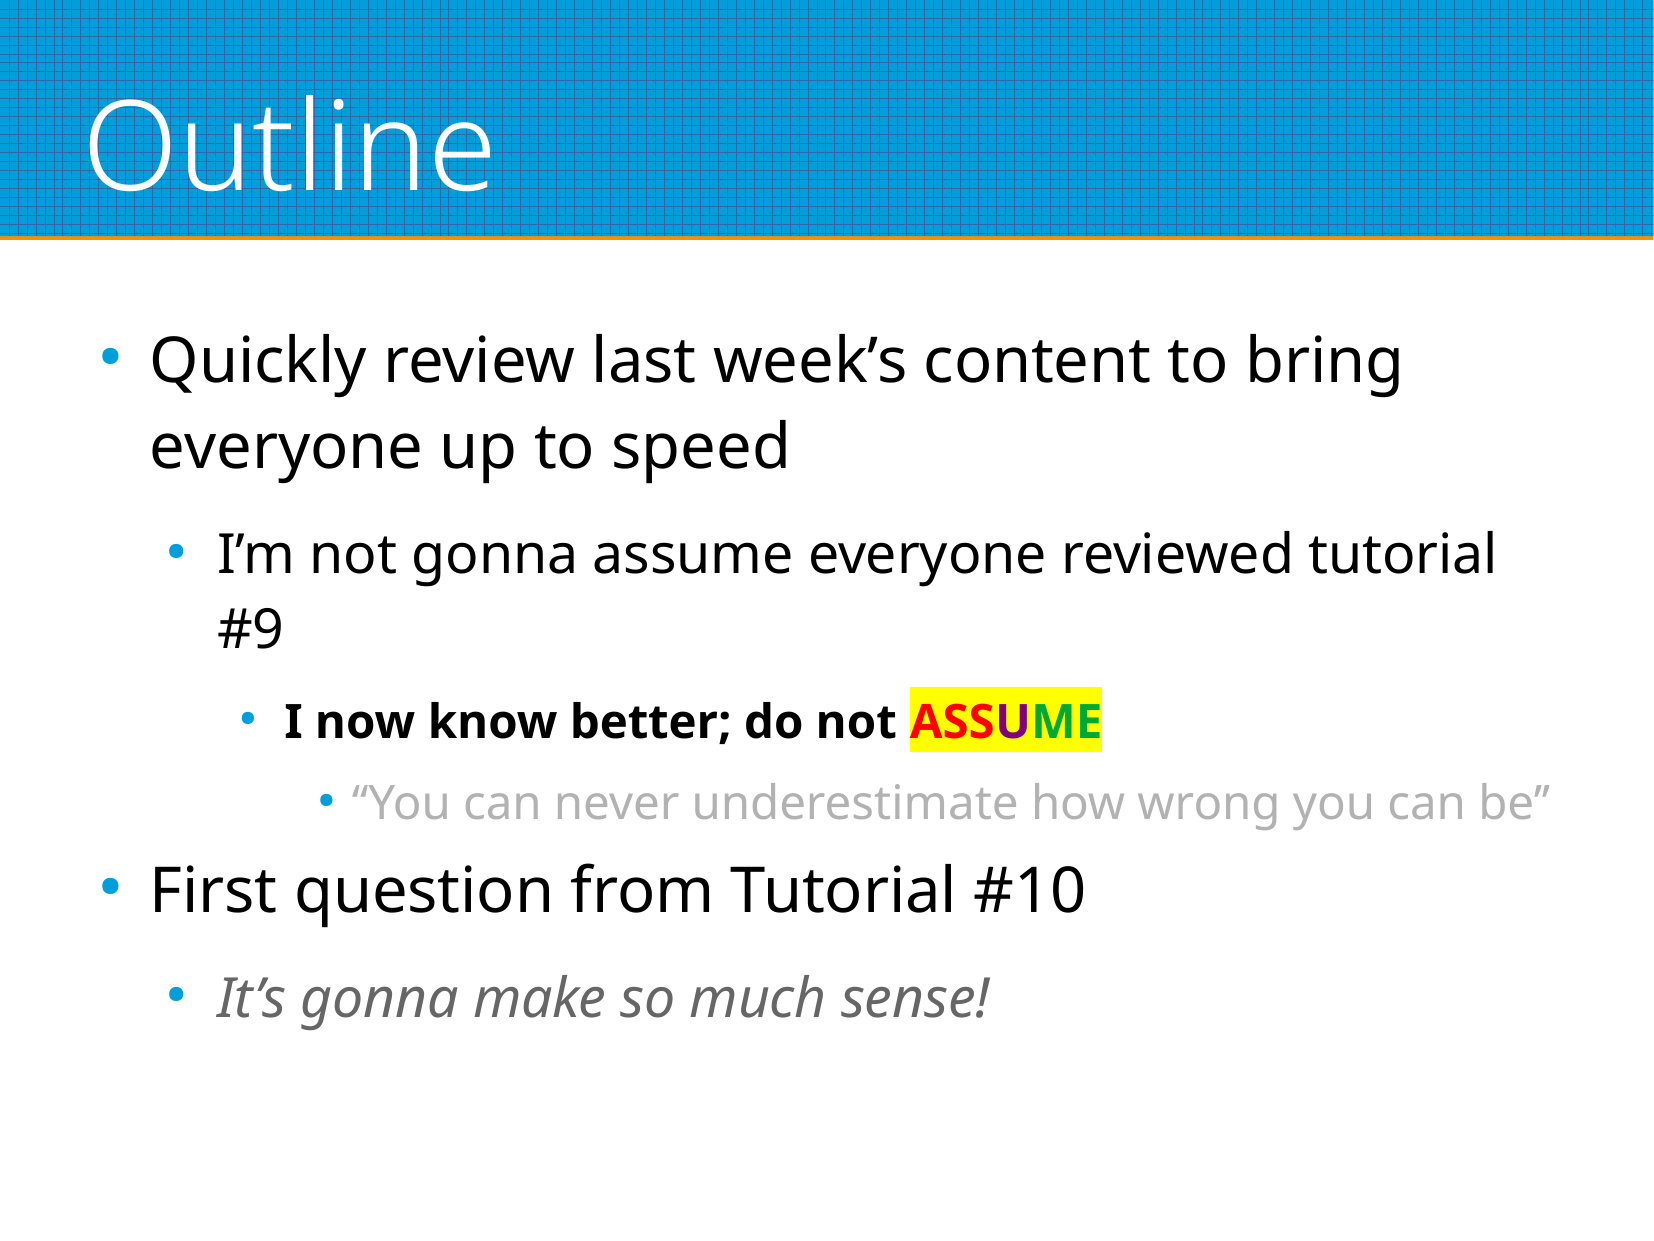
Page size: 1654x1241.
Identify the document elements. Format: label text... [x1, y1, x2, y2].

title Outline [82, 19, 1571, 227]
list Quickly review last week’s content to bring everyone up to speed I’m not gonna assume everyone reviewed tutorial #9 I now know better; do not ASSUME ‘‘You can never underestimate how wrong you can be’’ First question from Tutorial #10 It’s gonna make so much sense! [82, 314, 1563, 1093]
